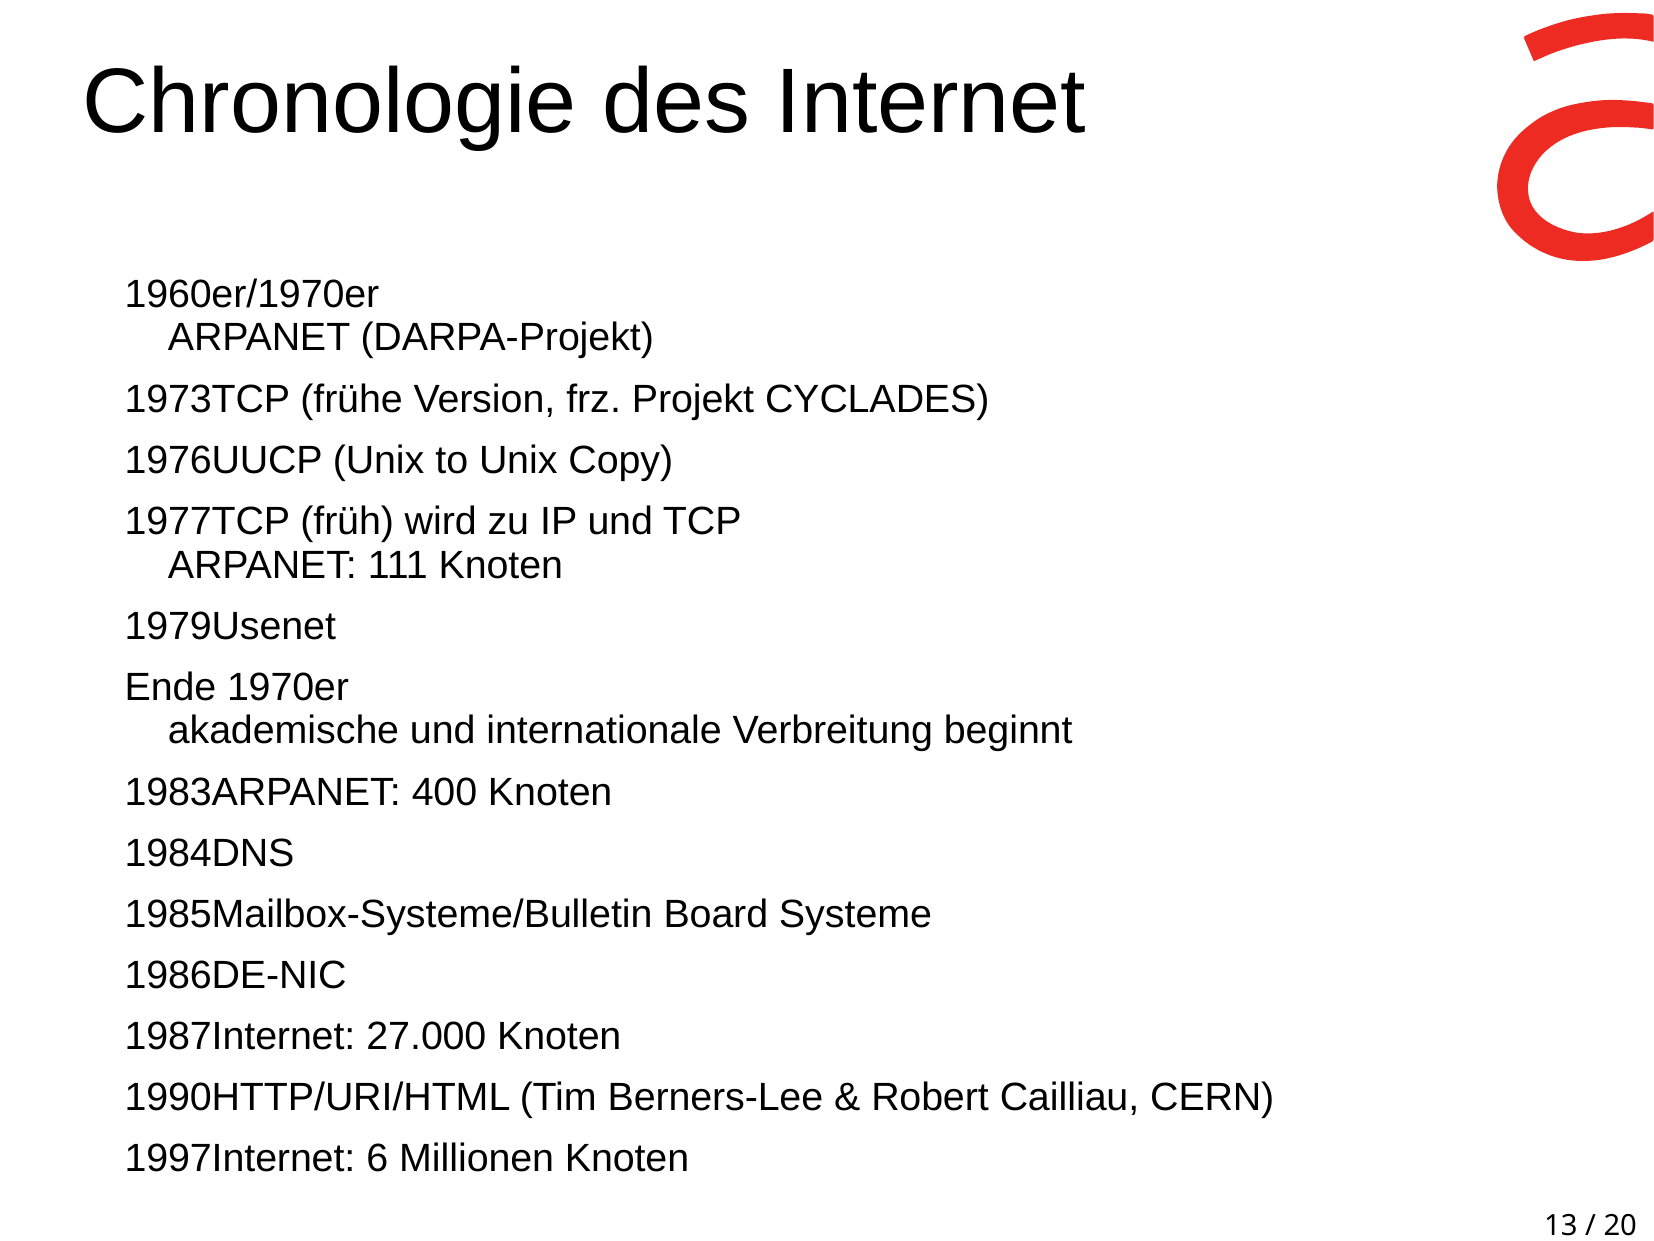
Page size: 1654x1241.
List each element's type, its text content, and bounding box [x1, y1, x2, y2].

title Chronologie des Internet [82, 49, 1571, 257]
list 1960er/1970er ARPANET (DARPA-Projekt) 1973 TCP (frühe Version, frz. Projekt CYCLADES) 1976 UUCP (Unix to Unix Copy) 1977 TCP (früh) wird zu IP und TCP ARPANET: 111 Knoten 1979 Usenet Ende 1970er akademische und internationale Verbreitung beginnt 1983 ARPANET: 400 Knoten 1984 DNS 1985 Mailbox-Systeme/Bulletin Board Systeme 1986 DE-NIC 1987 Internet: 27.000 Knoten 1990 HTTP/URI/HTML (Tim Berners-Lee & Robert Cailliau, CERN) 1997 Internet: 6 Millionen Knoten [82, 271, 1571, 1182]
